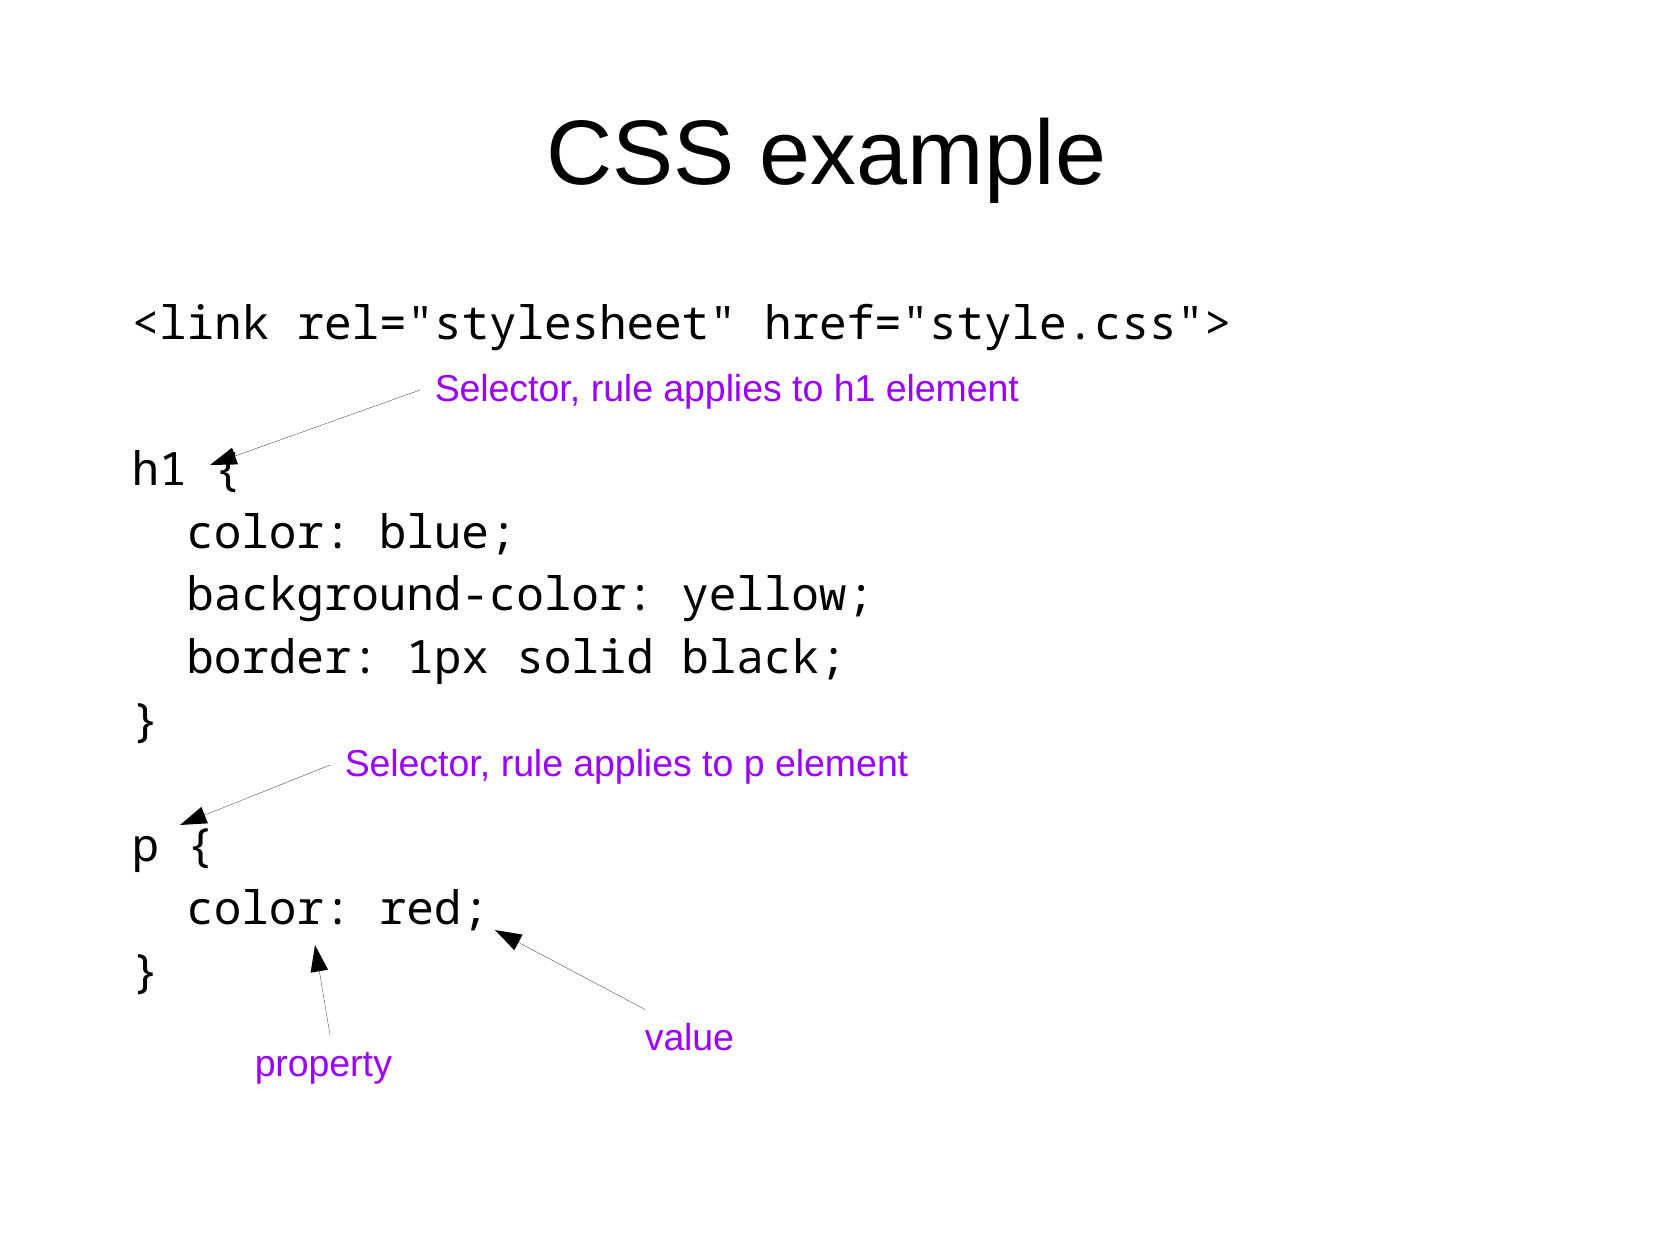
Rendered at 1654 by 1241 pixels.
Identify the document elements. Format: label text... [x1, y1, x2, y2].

text_box value [630, 1009, 991, 1076]
list <link rel="stylesheet" href="style.css"> h1 { color: blue; background-color: yellow; border: 1px solid black; } p { color: red; } [82, 290, 1571, 1010]
text_box Selector, rule applies to h1 element [420, 360, 1171, 427]
text_box property [240, 1035, 496, 1102]
text_box Selector, rule applies to p element [330, 735, 1306, 802]
title CSS example [82, 49, 1571, 257]
